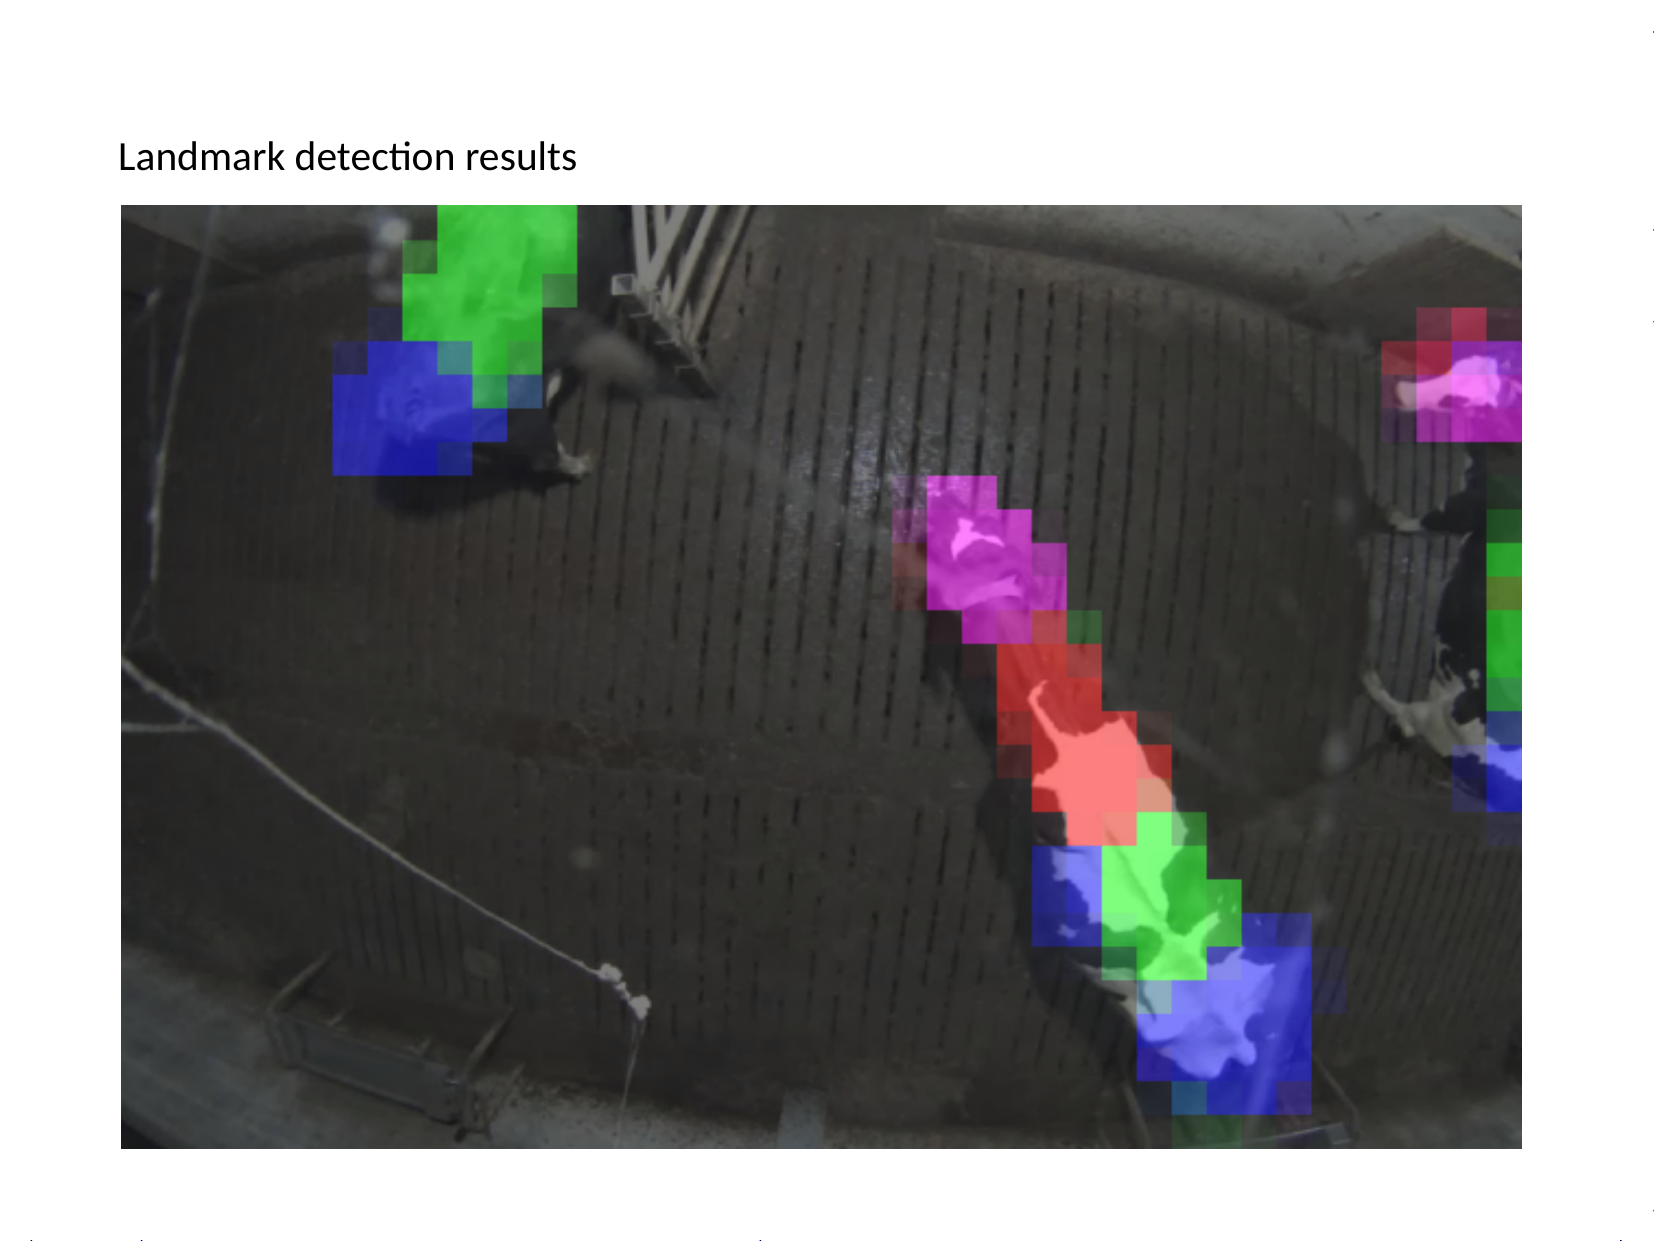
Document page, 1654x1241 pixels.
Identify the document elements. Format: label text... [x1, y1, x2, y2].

picture [121, 205, 1522, 1149]
title Landmark detection results [118, 51, 1516, 259]
